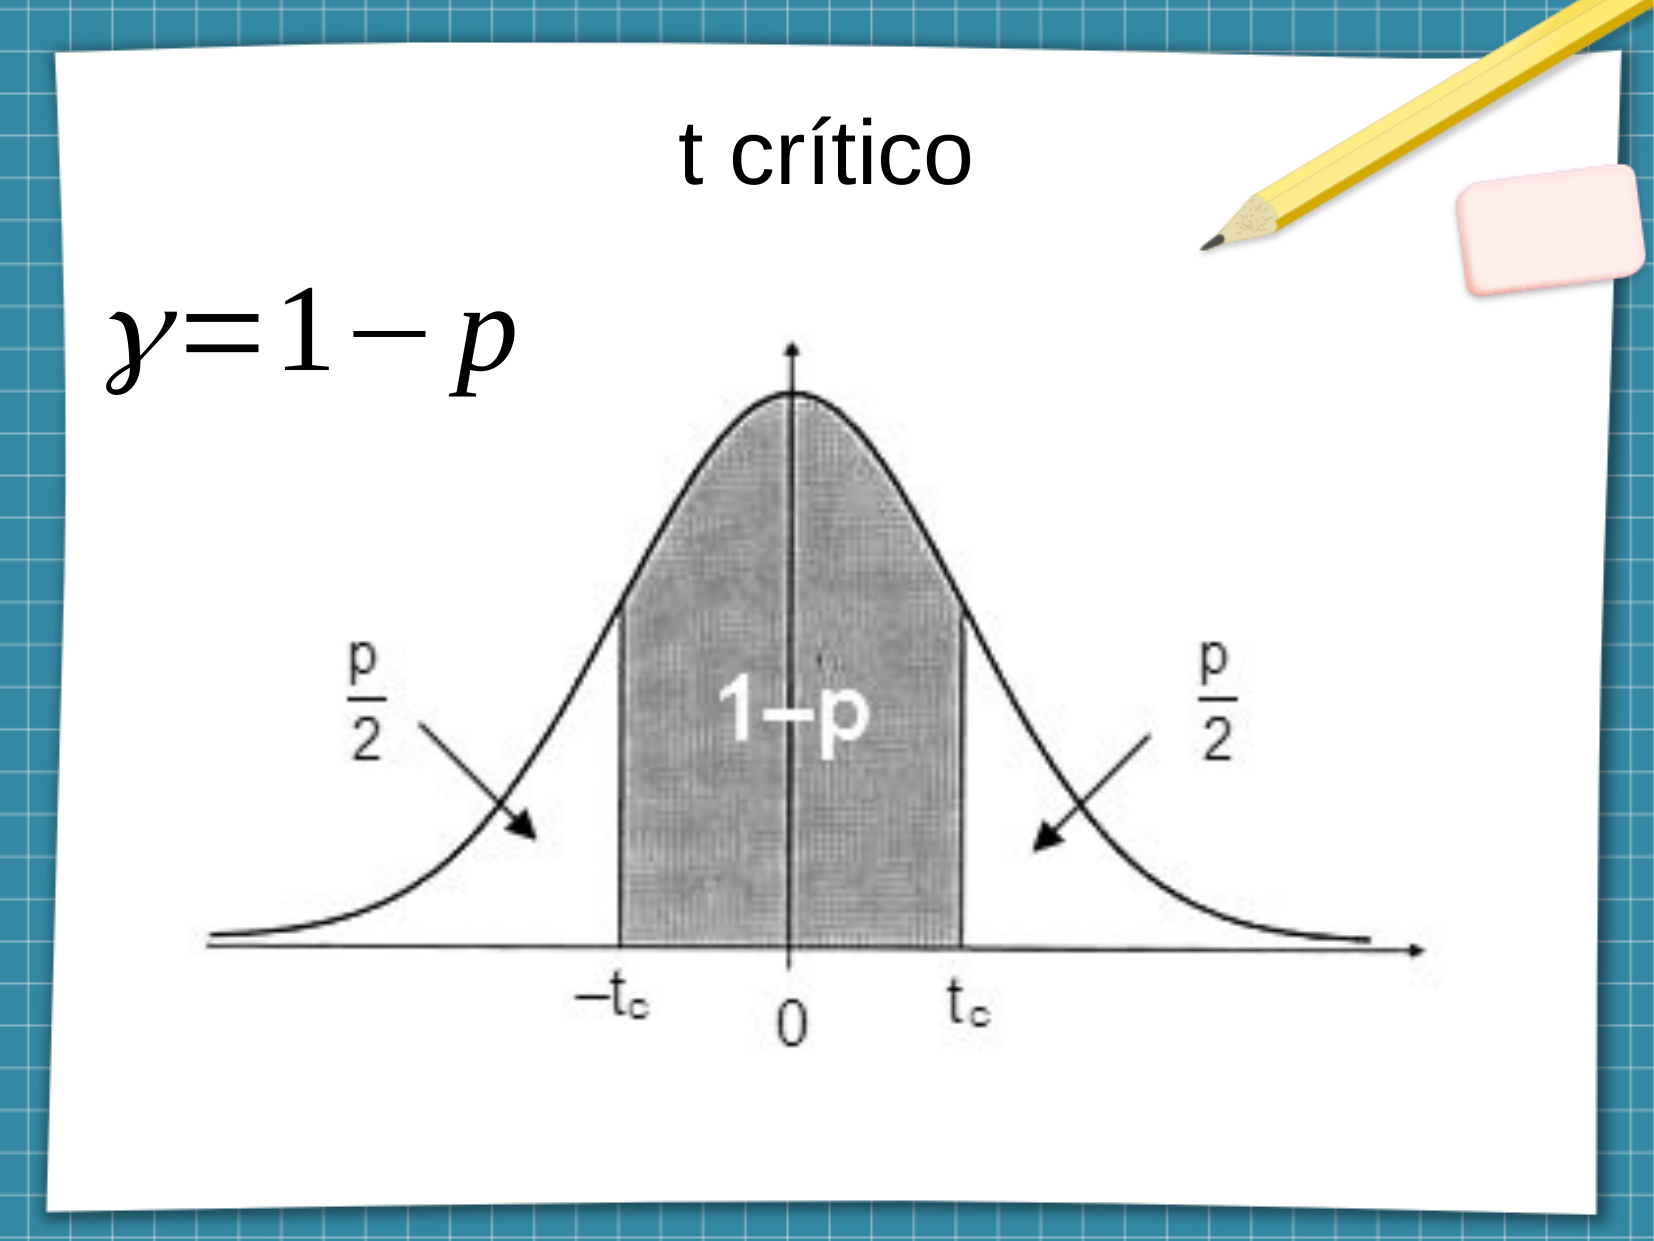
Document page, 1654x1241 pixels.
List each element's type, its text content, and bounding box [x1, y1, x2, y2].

chart [82, 259, 527, 402]
title t crítico [82, 49, 1571, 257]
picture [0, 0, 1654, 1241]
